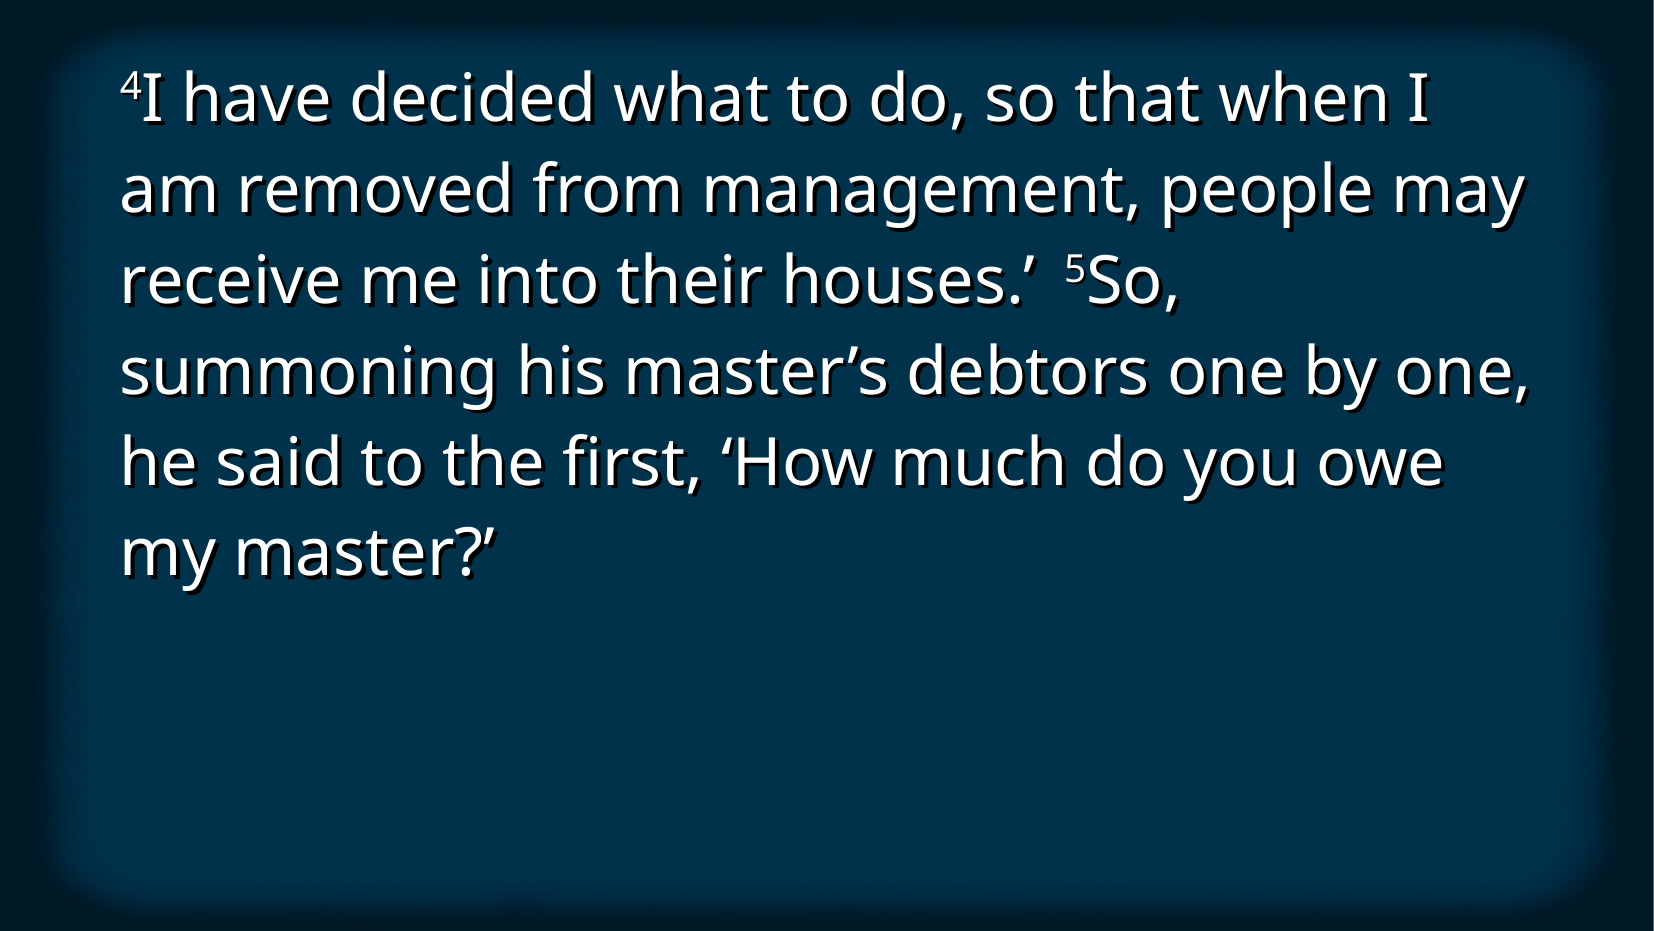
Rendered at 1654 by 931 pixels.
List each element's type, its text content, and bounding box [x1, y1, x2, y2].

text_box 4I have decided what to do, so that when I am removed from management, people may receive me into their houses.’ 5So, summoning his master’s debtors one by one, he said to the first, ‘How much do you owe my master?’ [105, 43, 1551, 502]
picture [0, 0, 1654, 931]
